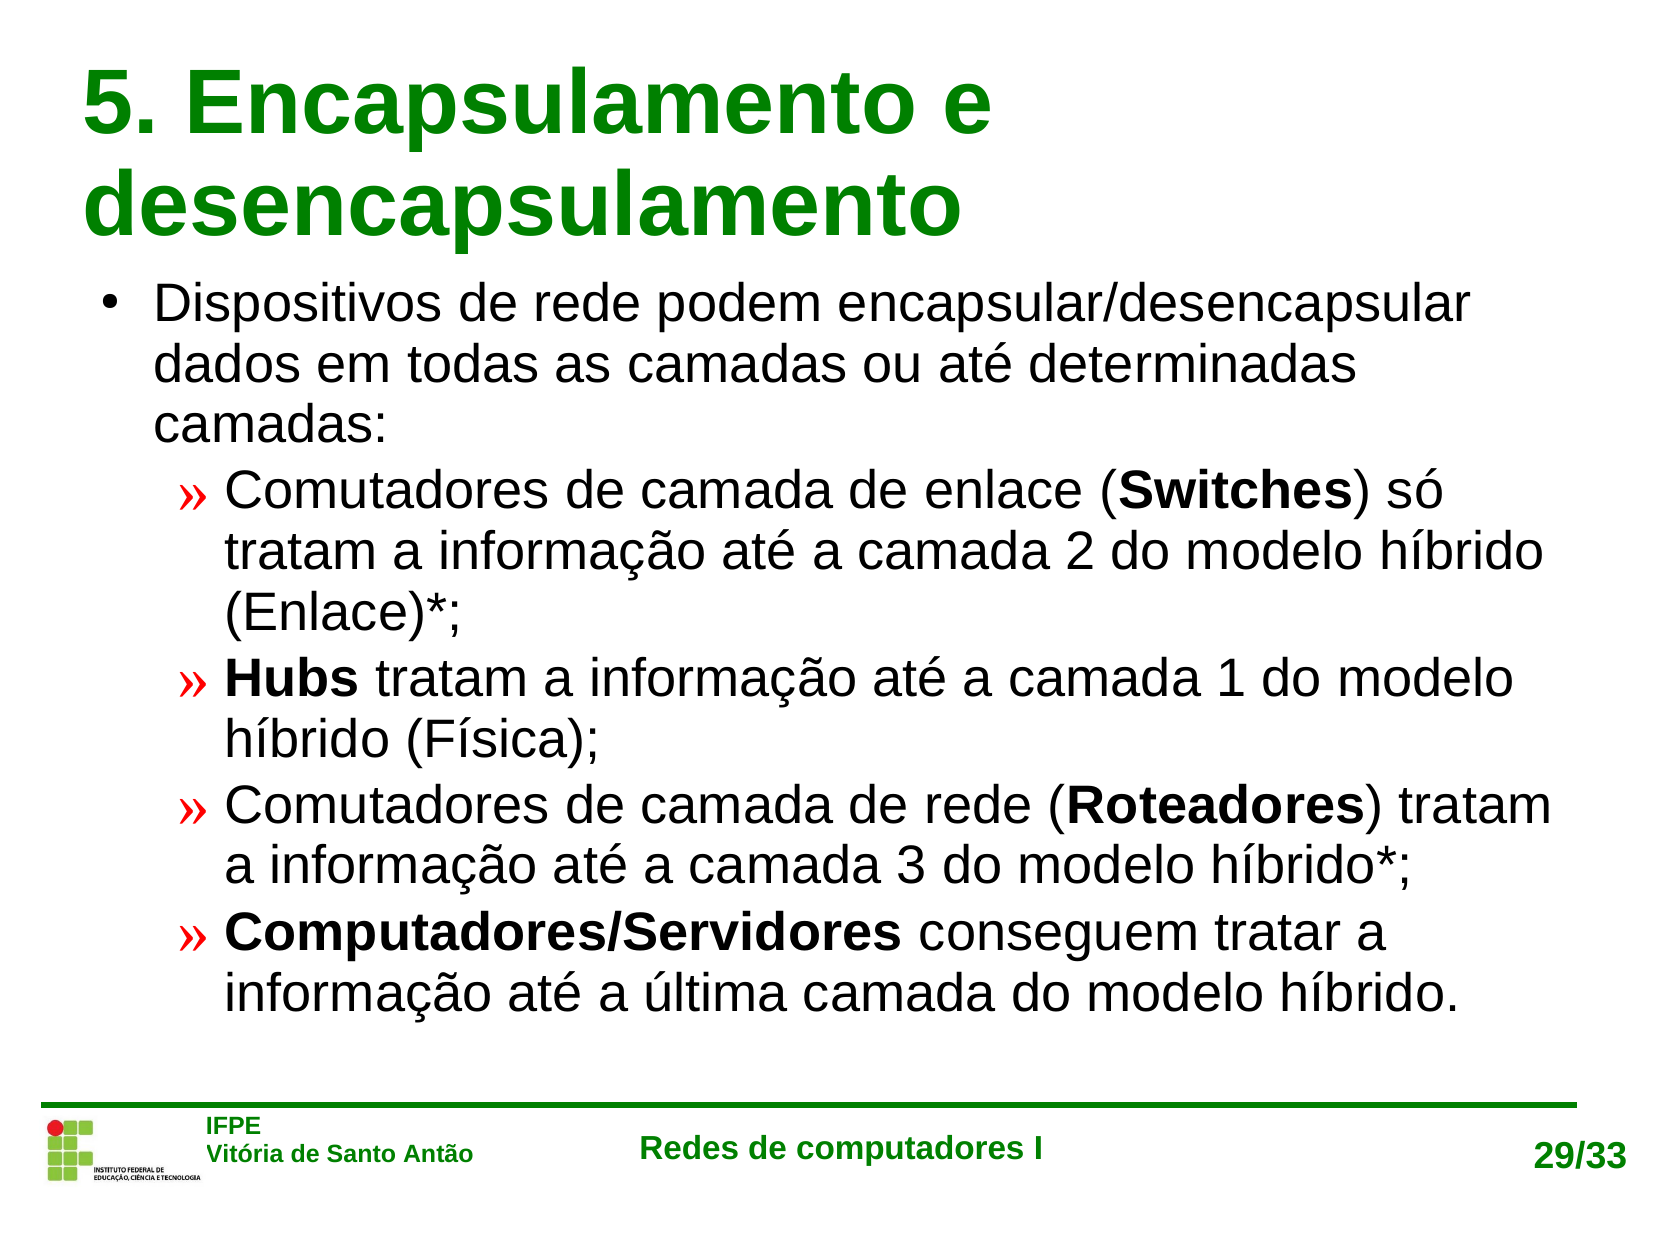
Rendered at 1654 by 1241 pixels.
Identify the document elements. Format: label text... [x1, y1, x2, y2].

title 5. Encapsulamento e desencapsulamento [82, 49, 1571, 257]
picture [39, 1111, 207, 1191]
list Dispositivos de rede podem encapsular/desencapsular dados em todas as camadas ou até determinadas camadas: Comutadores de camada de enlace (Switches) só tratam a informação até a camada 2 do modelo híbrido (Enlace)*; Hubs tratam a informação até a camada 1 do modelo híbrido (Física); Comutadores de camada de rede (Roteadores) tratam a informação até a camada 3 do modelo híbrido*; Computadores/Servidores conseguem tratar a informação até a última camada do modelo híbrido. [82, 272, 1571, 1091]
